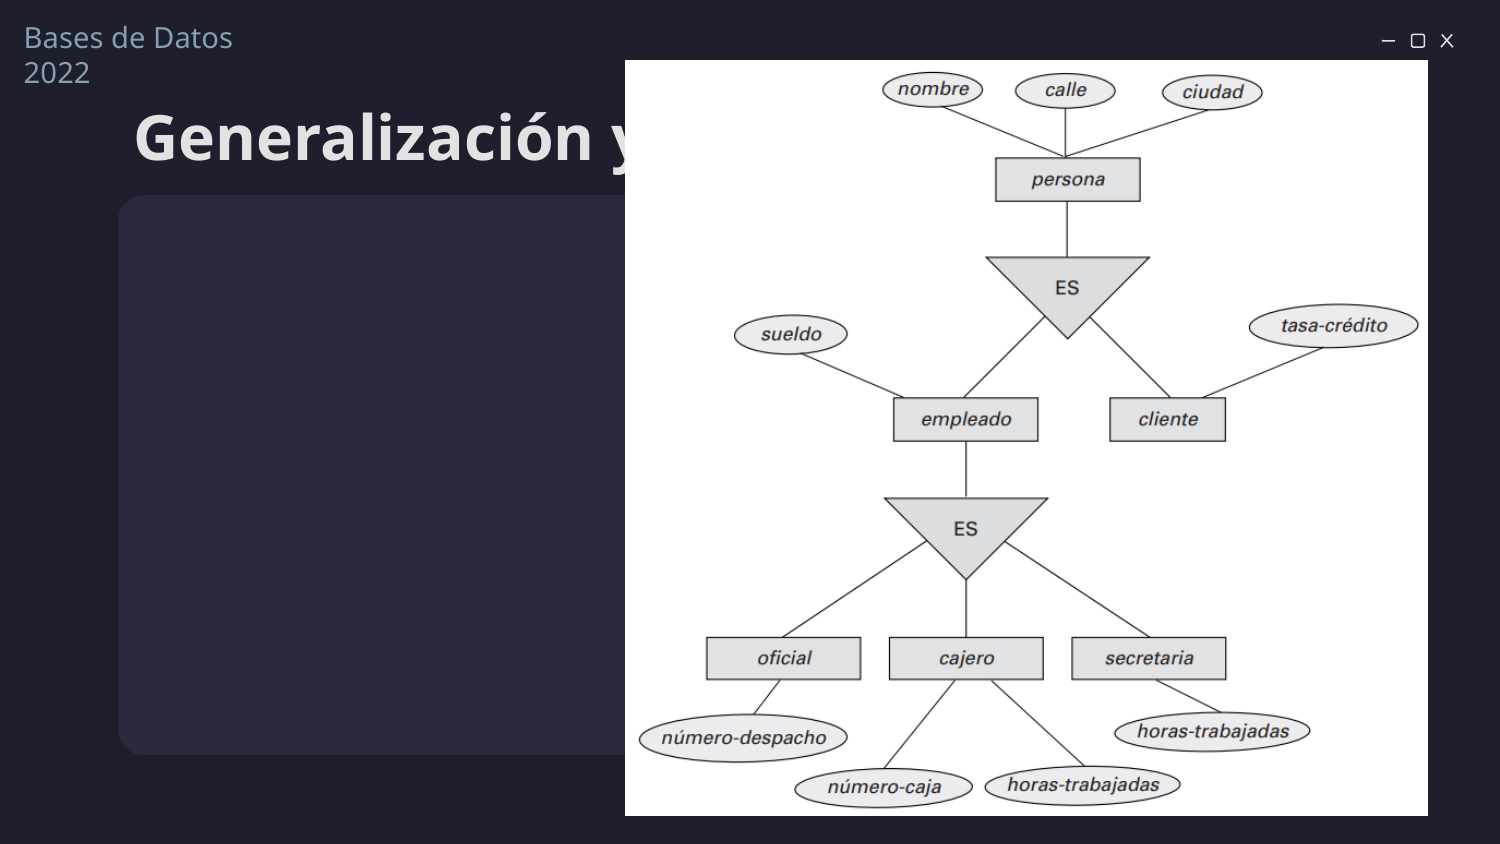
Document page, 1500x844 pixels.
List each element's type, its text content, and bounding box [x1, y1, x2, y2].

picture [625, 60, 1428, 816]
title Generalización y especialización [118, 88, 625, 183]
